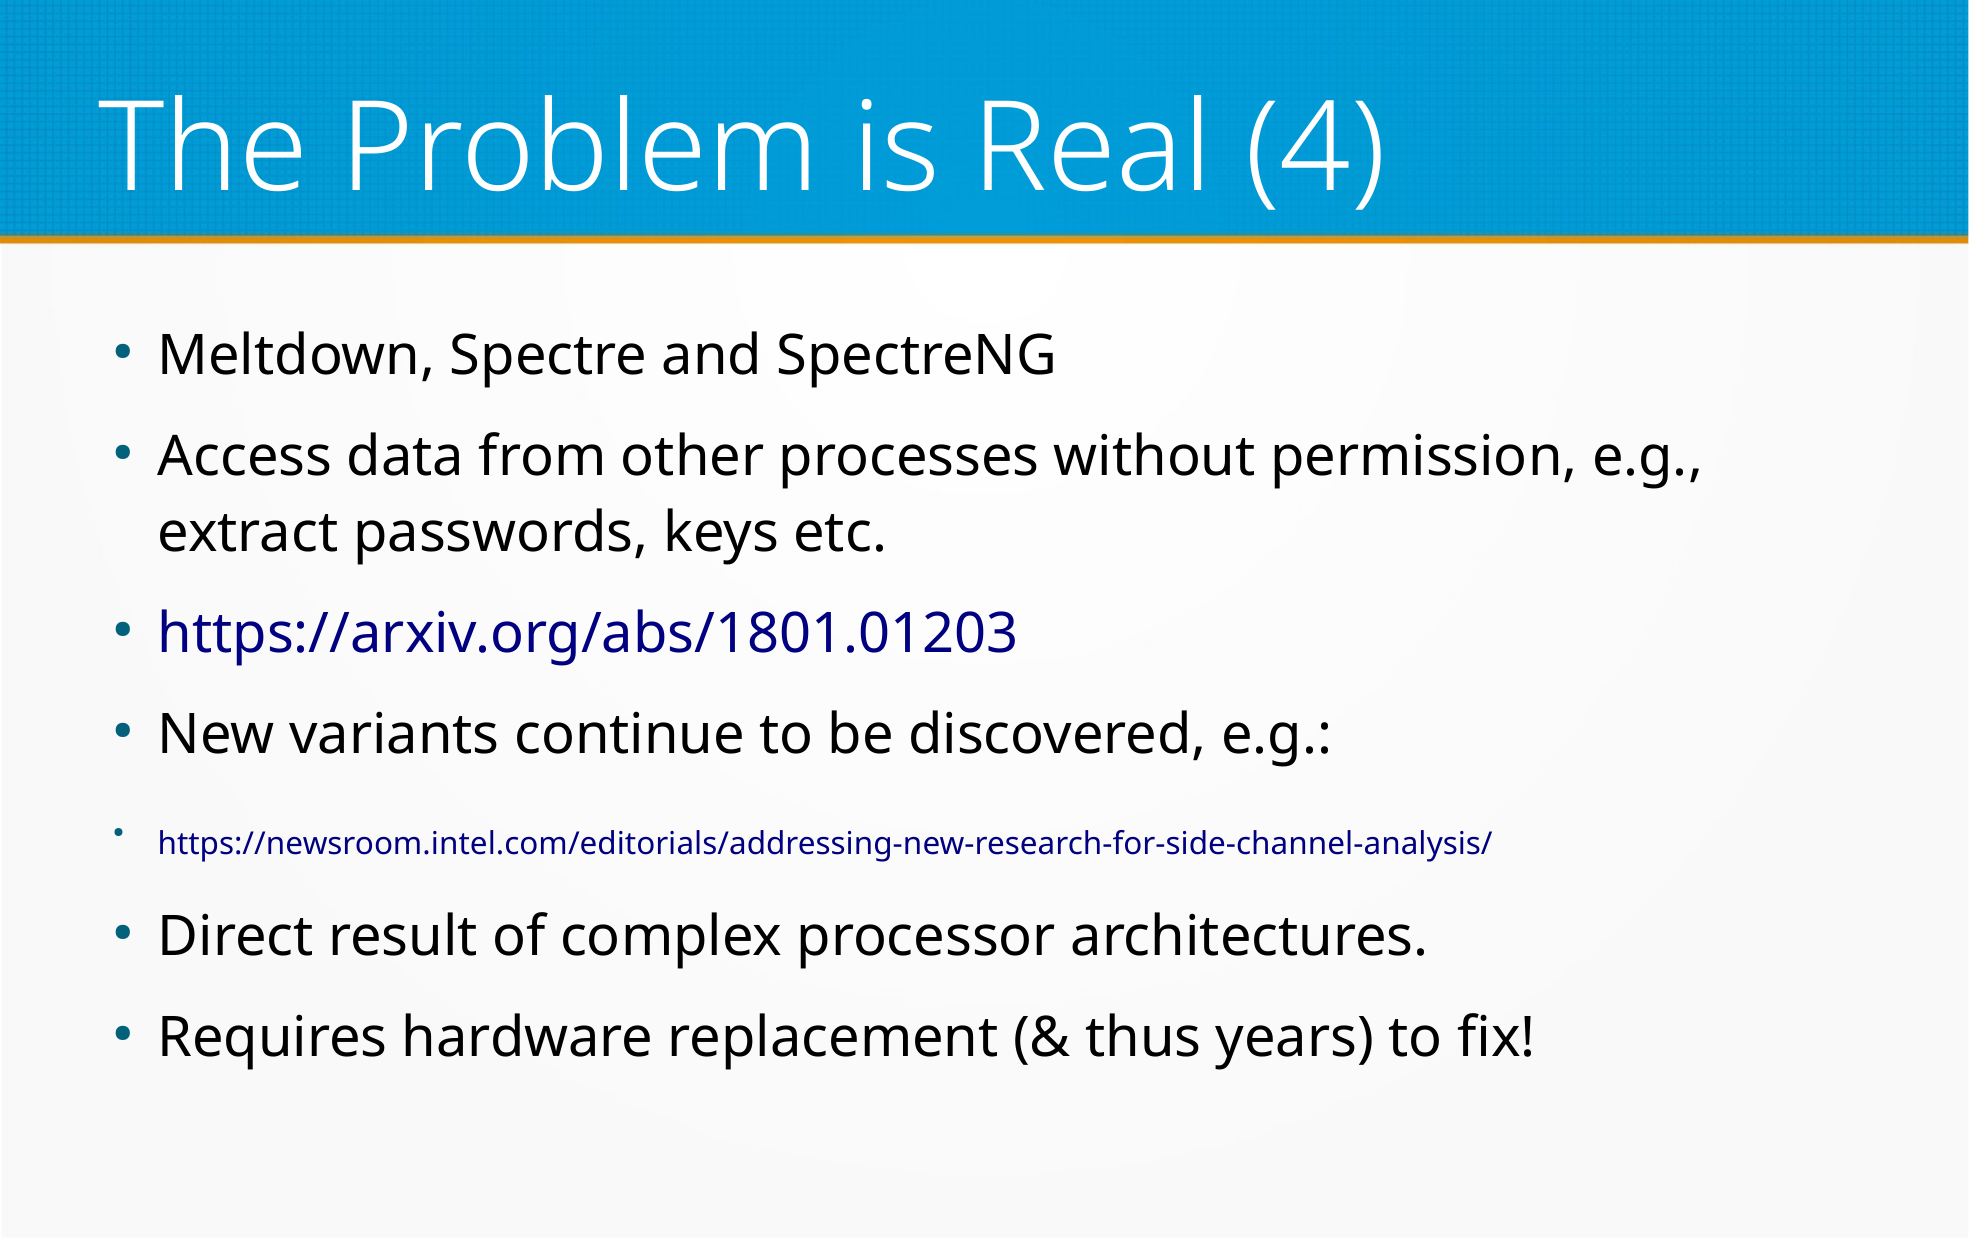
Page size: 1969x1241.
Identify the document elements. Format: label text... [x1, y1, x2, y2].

picture [0, 233, 1969, 1241]
title The Problem is Real (4) [98, 19, 1870, 227]
list Meltdown, Spectre and SpectreNG Access data from other processes without permission, e.g., extract passwords, keys etc. https://arxiv.org/abs/1801.01203 New variants continue to be discovered, e.g.: https://newsroom.intel.com/editorials/addressing-new-research-for-side-channel-analysis/ Direct result of complex processor architectures. Requires hardware replacement (& thus years) to fix! [98, 315, 1861, 1081]
